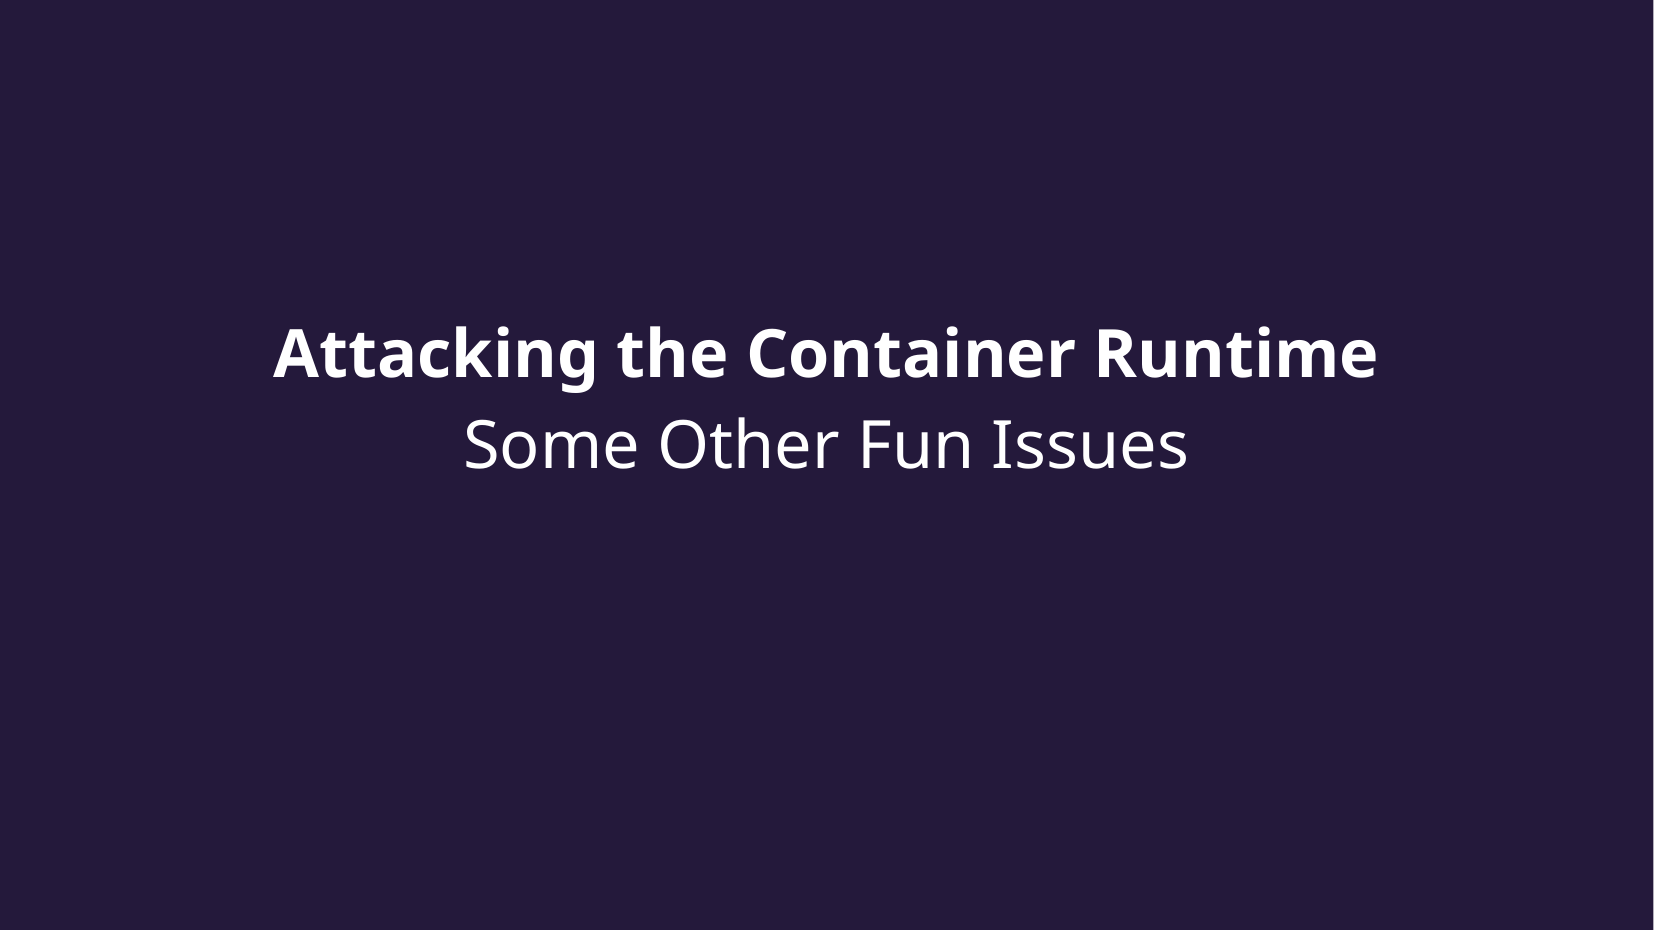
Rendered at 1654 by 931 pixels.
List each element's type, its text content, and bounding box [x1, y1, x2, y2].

subtitle Attacking the Container Runtime Some Other Fun Issues [82, 37, 1571, 757]
